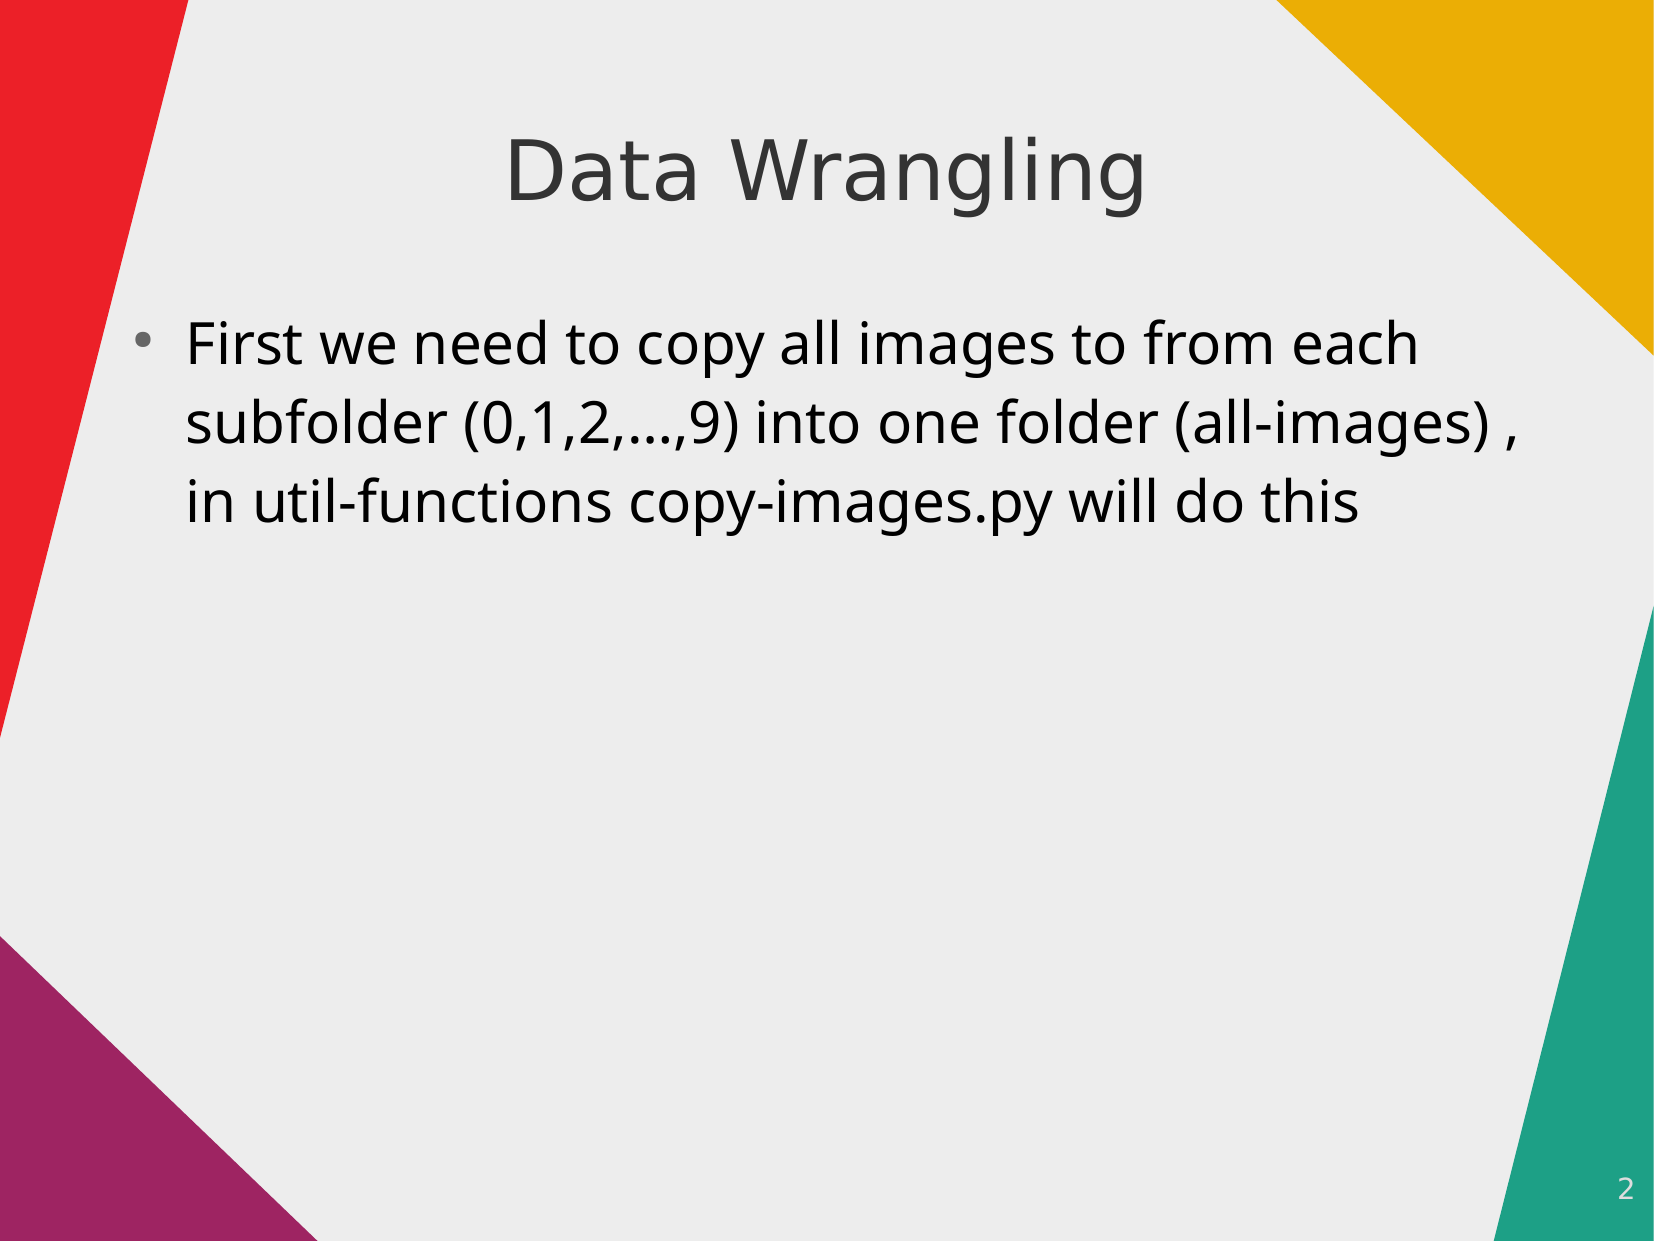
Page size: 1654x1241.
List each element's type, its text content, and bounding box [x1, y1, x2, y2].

list First we need to copy all images to from each subfolder (0,1,2,…,9) into one folder (all-images) , in util-functions copy-images.py will do this [114, 302, 1539, 1033]
title Data Wrangling [114, 73, 1539, 271]
